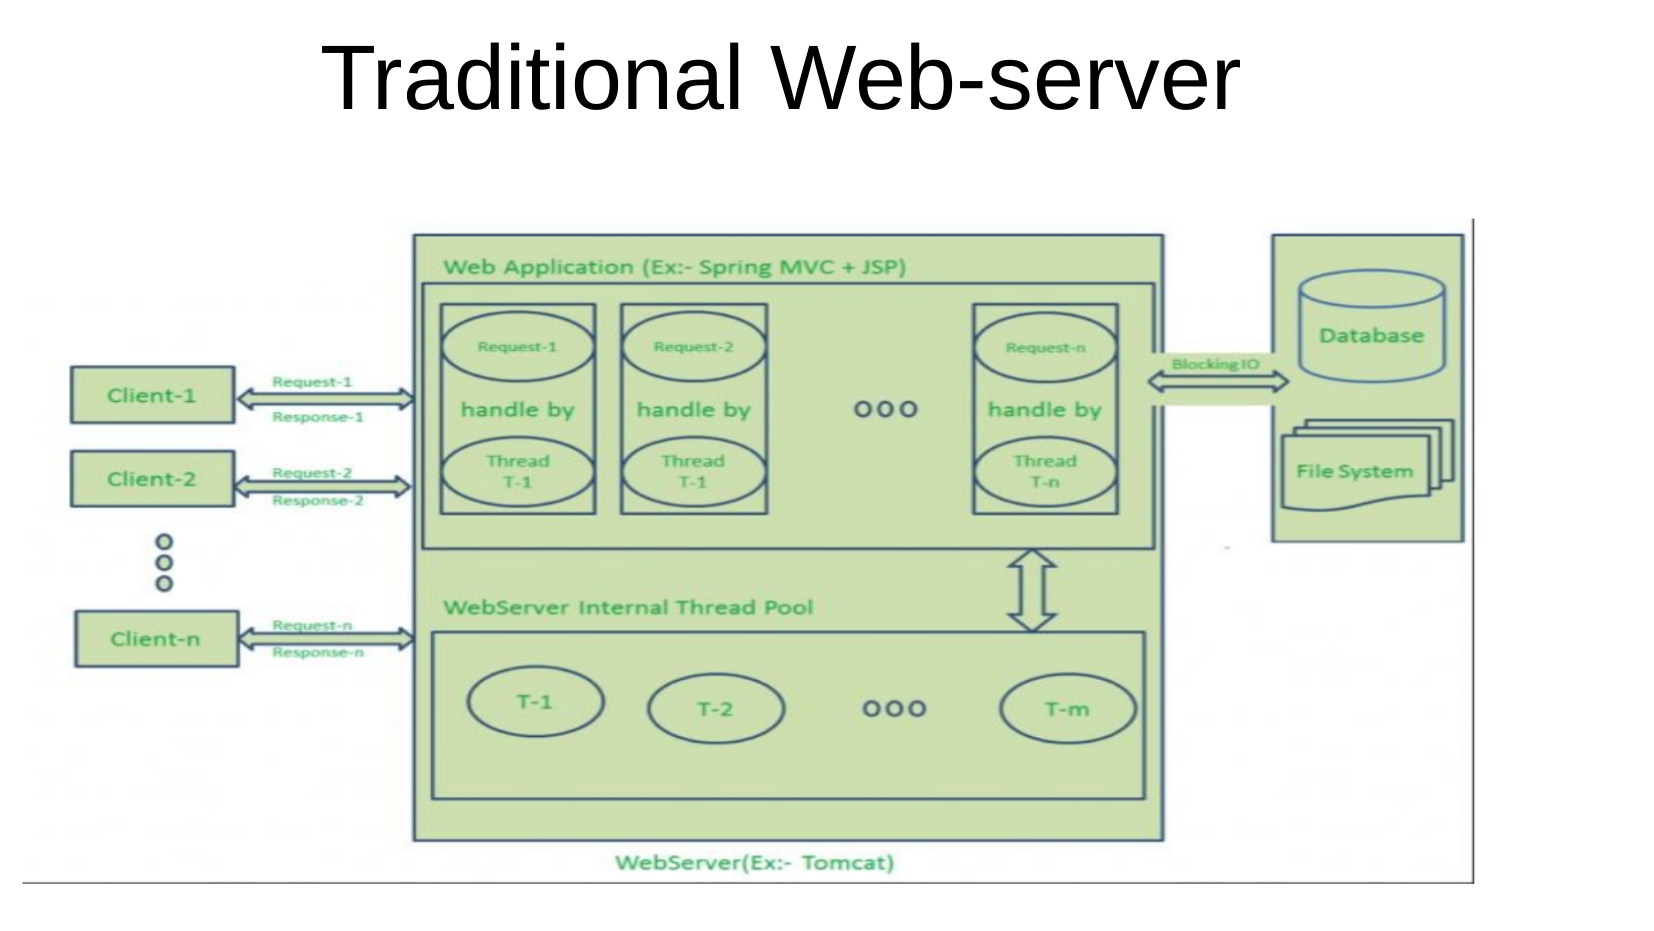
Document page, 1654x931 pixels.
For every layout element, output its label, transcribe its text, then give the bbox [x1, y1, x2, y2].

picture [0, 187, 1538, 901]
title Traditional Web-server [37, 0, 1526, 156]
